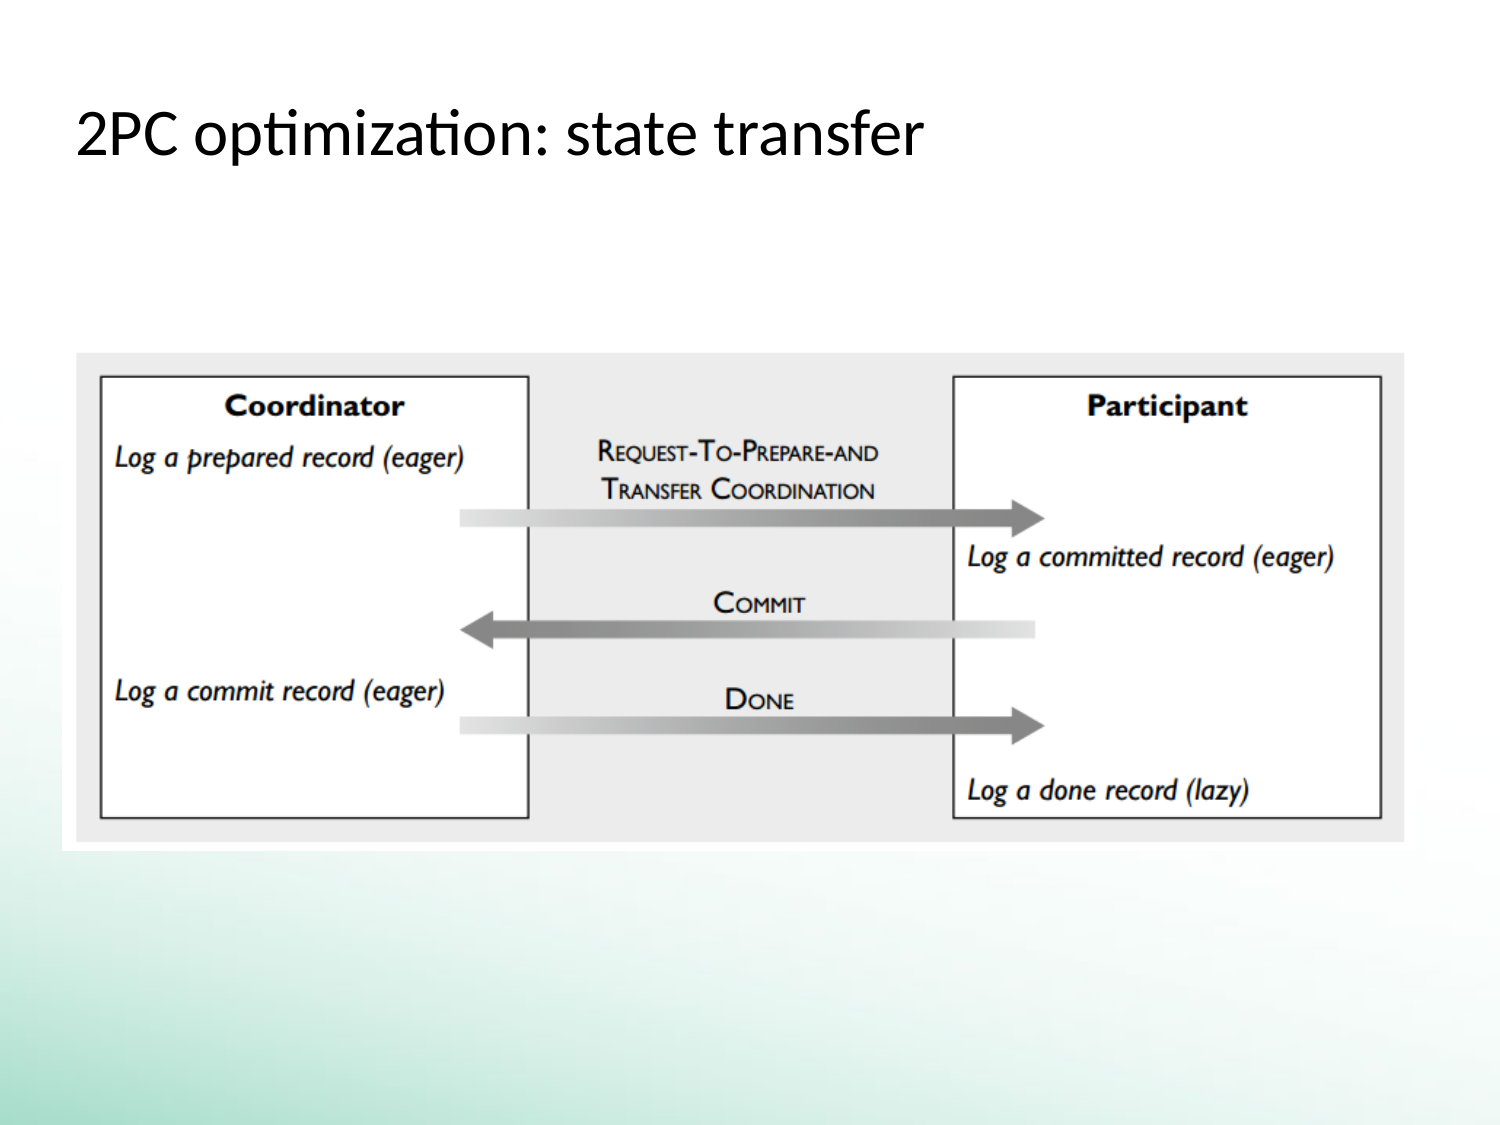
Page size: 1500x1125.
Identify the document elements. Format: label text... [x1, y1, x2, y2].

picture [0, 0, 1500, 1125]
title 2PC optimization: state transfer [75, 45, 1425, 233]
